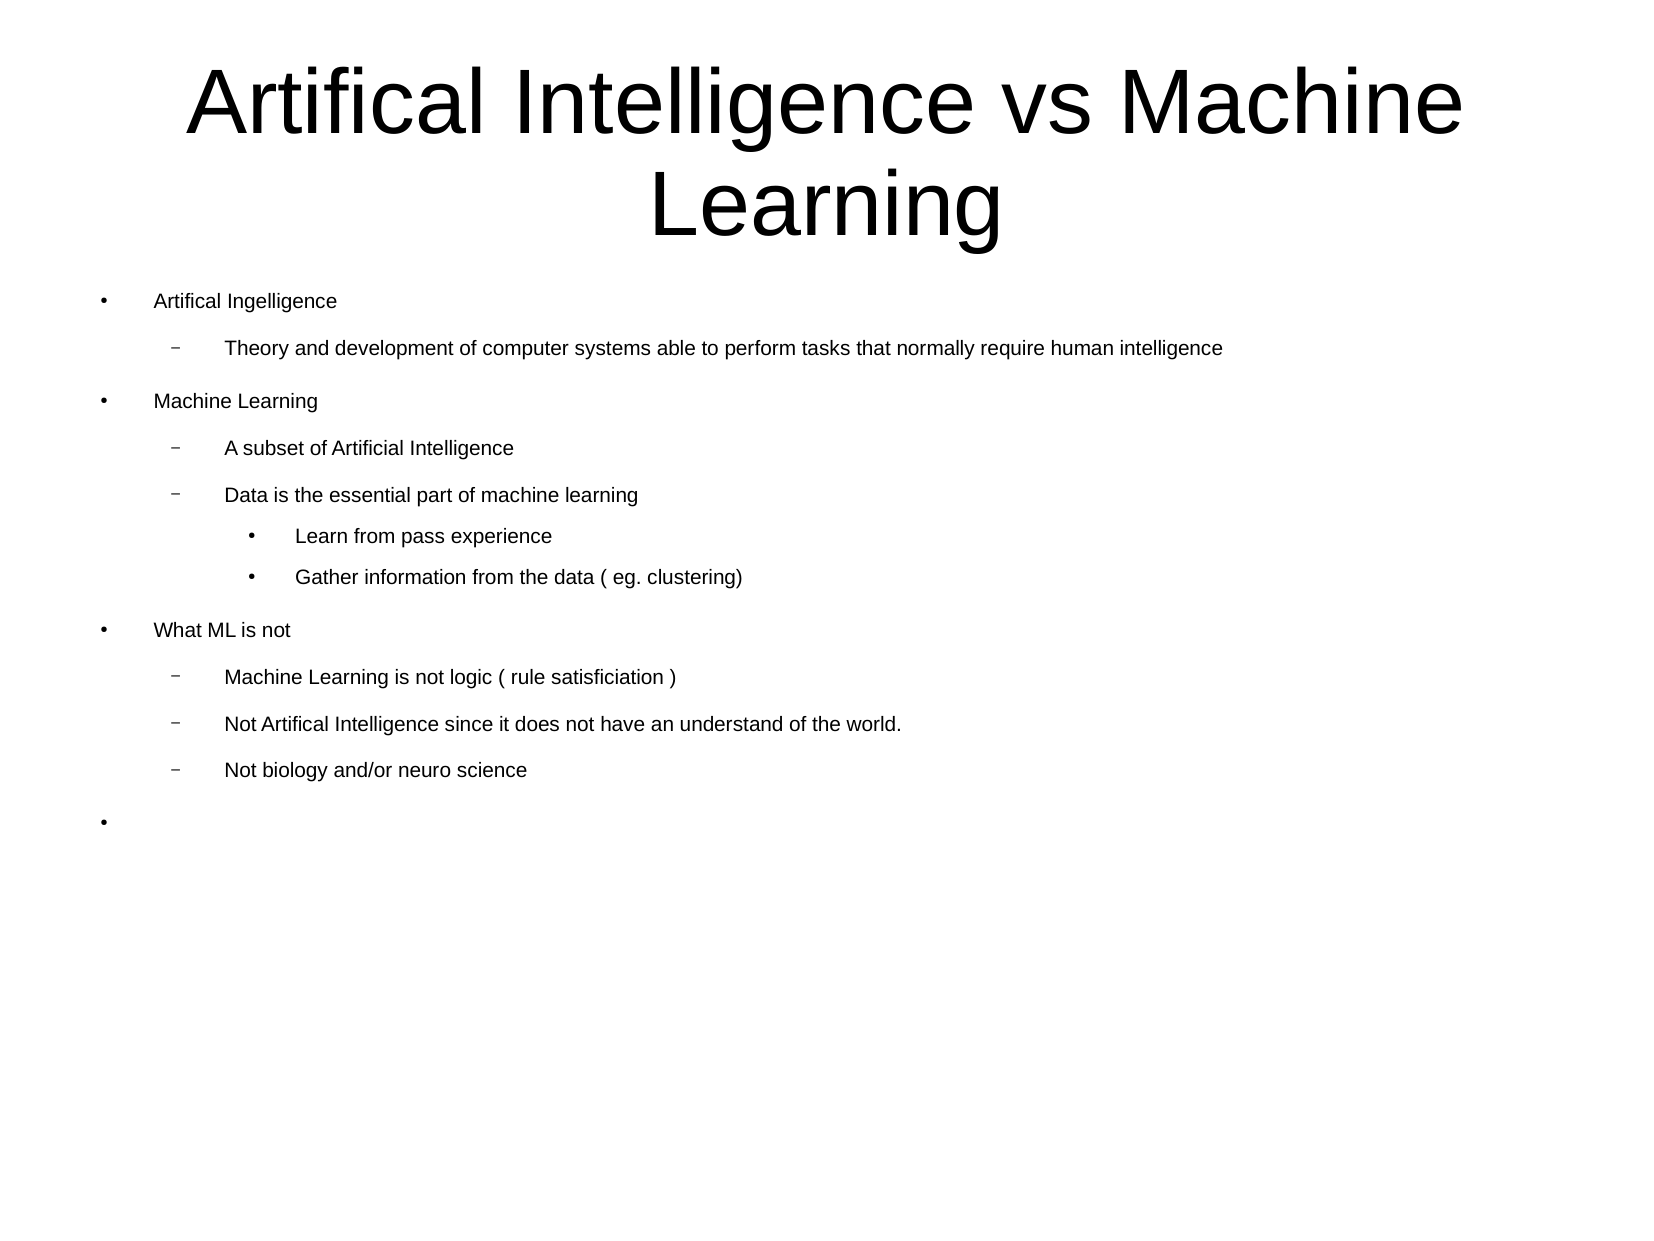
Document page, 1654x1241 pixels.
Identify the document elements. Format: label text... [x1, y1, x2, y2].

list Artifical Ingelligence Theory and development of computer systems able to perform tasks that normally require human intelligence Machine Learning A subset of Artificial Intelligence Data is the essential part of machine learning Learn from pass experience Gather information from the data ( eg. clustering) What ML is not Machine Learning is not logic ( rule satisficiation ) Not Artifical Intelligence since it does not have an understand of the world. Not biology and/or neuro science [82, 290, 1571, 1229]
title Artifical Intelligence vs Machine Learning [82, 49, 1571, 257]
